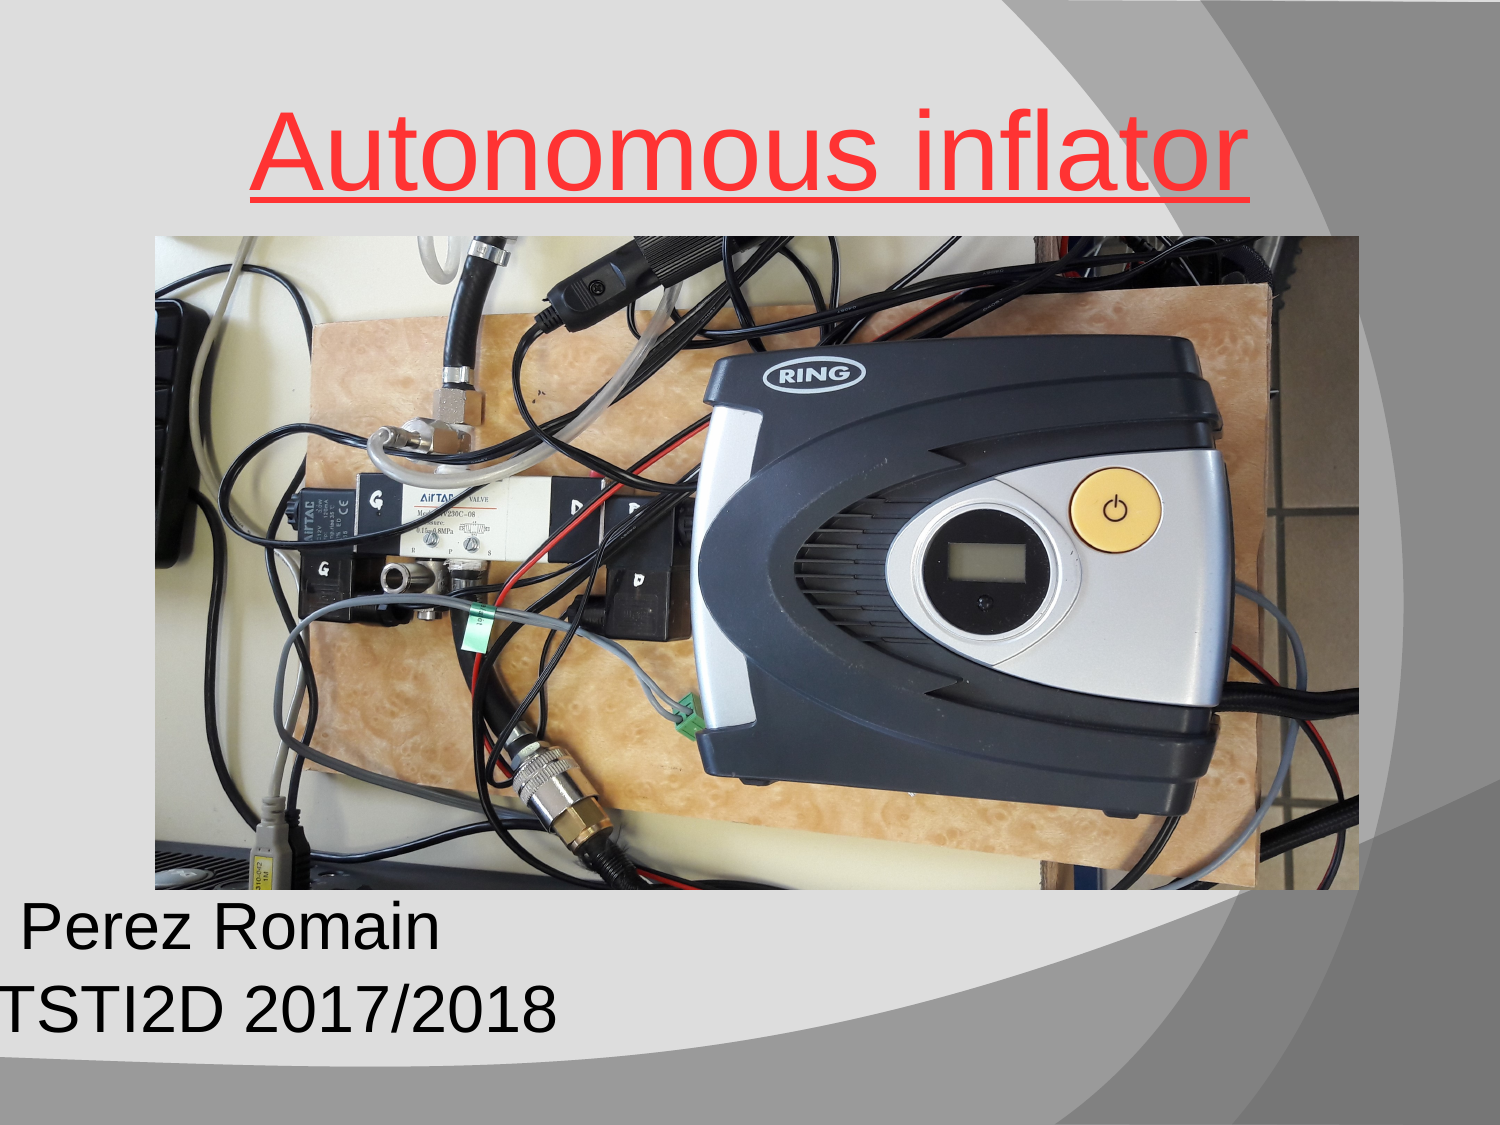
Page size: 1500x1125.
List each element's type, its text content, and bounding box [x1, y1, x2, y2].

text_box Perez Romain TSTI2D 2017/2018 [0, 881, 756, 1125]
text_box Autonomous inflator [112, 30, 1388, 273]
picture [155, 236, 1359, 890]
